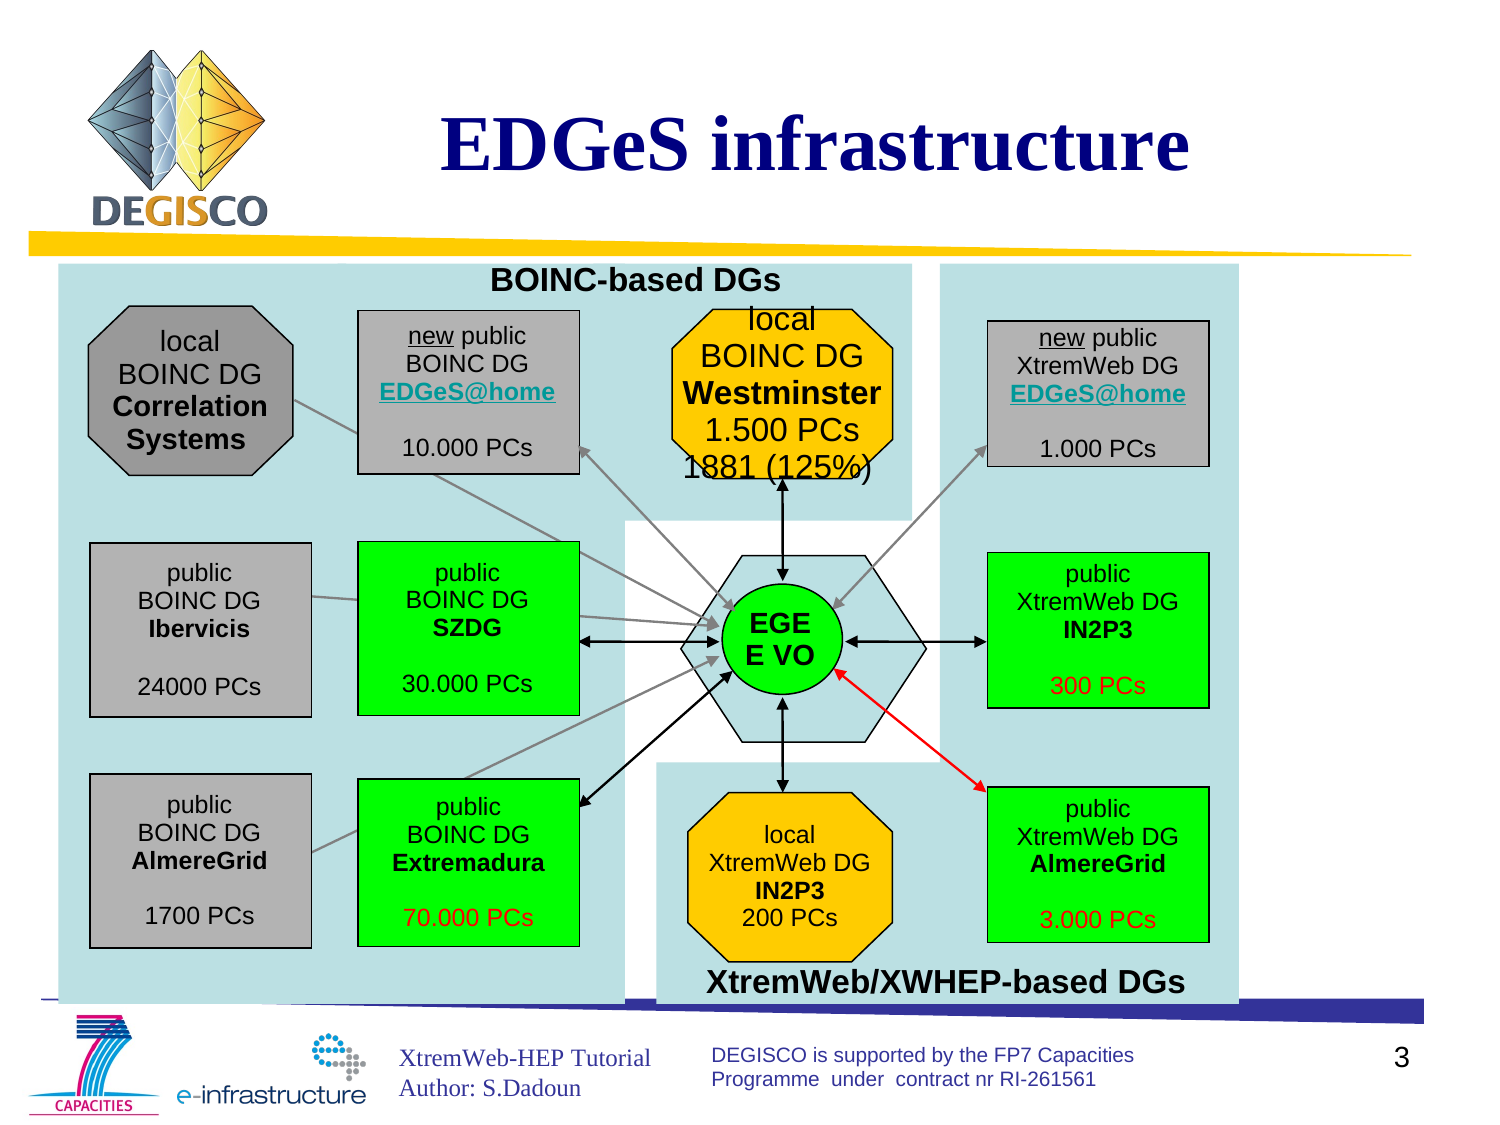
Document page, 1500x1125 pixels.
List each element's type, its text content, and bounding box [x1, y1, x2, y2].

text_box public XtremWeb DG AlmereGrid 3.000 PCs [987, 786, 1209, 943]
picture [65, 44, 287, 226]
text_box [438, 456, 646, 574]
text_box [680, 555, 927, 743]
text_box [580, 555, 625, 618]
text_box EGEE VO [797, 648, 809, 662]
picture [317, 1038, 340, 1049]
picture [22, 1007, 165, 1124]
text_box public BOINC DG SZDG 30.000 PCs [357, 541, 580, 716]
text_box new public BOINC DG EDGeS@home 10.000 PCs [357, 310, 580, 474]
text_box [656, 263, 1239, 1004]
title EDGeS infrastructure [206, 56, 1425, 221]
text_box public BOINC DG AlmereGrid 1700 PCs [89, 773, 312, 948]
text_box [58, 263, 913, 1004]
text_box BOINC-based DGs [460, 265, 816, 297]
text_box EGEE VO [743, 616, 817, 663]
text_box local BOINC DG Westminster 1.500 PCs 1881 (125%) [682, 300, 883, 487]
text_box public XtremWeb DG IN2P3 300 PCs [987, 552, 1209, 709]
text_box public BOINC DG Ibervicis 24000 PCs [89, 543, 312, 718]
text_box [697, 618, 707, 624]
text_box local BOINC DG Correlation Systems [112, 325, 269, 456]
text_box new public XtremWeb DG EDGeS@home 1.000 PCs [987, 321, 1209, 467]
text_box [580, 618, 625, 640]
text_box XtremWeb/XWHEP-based DGs [687, 966, 1210, 999]
text_box local XtremWeb DG IN2P3 200 PCs [708, 821, 872, 933]
picture [177, 1033, 366, 1104]
text_box [472, 704, 625, 800]
text_box public BOINC DG Extremadura 70.000 PCs [357, 778, 580, 947]
